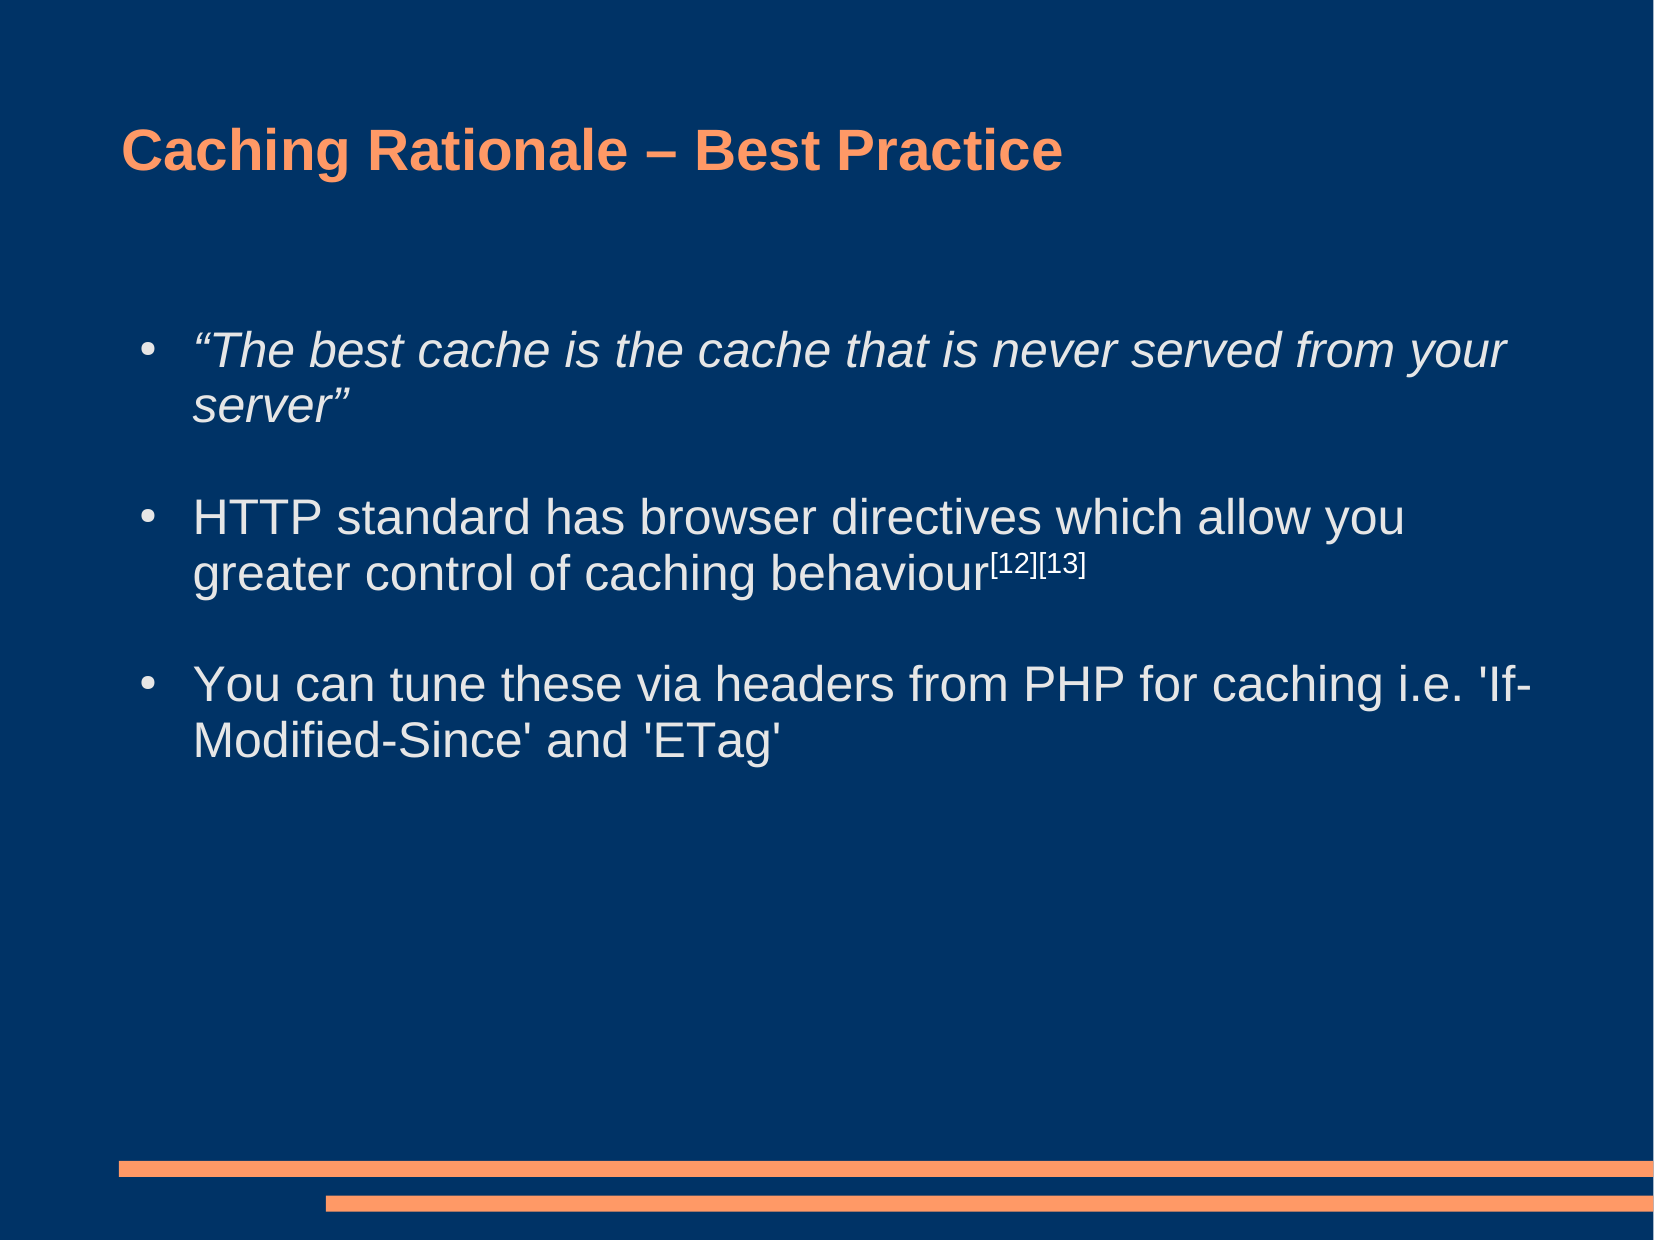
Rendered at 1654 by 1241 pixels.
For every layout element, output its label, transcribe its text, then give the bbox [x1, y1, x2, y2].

list “The best cache is the cache that is never served from your server” HTTP standard has browser directives which allow you greater control of caching behaviour[12][13] You can tune these via headers from PHP for caching i.e. 'If-Modified-Since' and 'ETag' [121, 322, 1561, 770]
title Caching Rationale – Best Practice [121, 46, 1534, 254]
